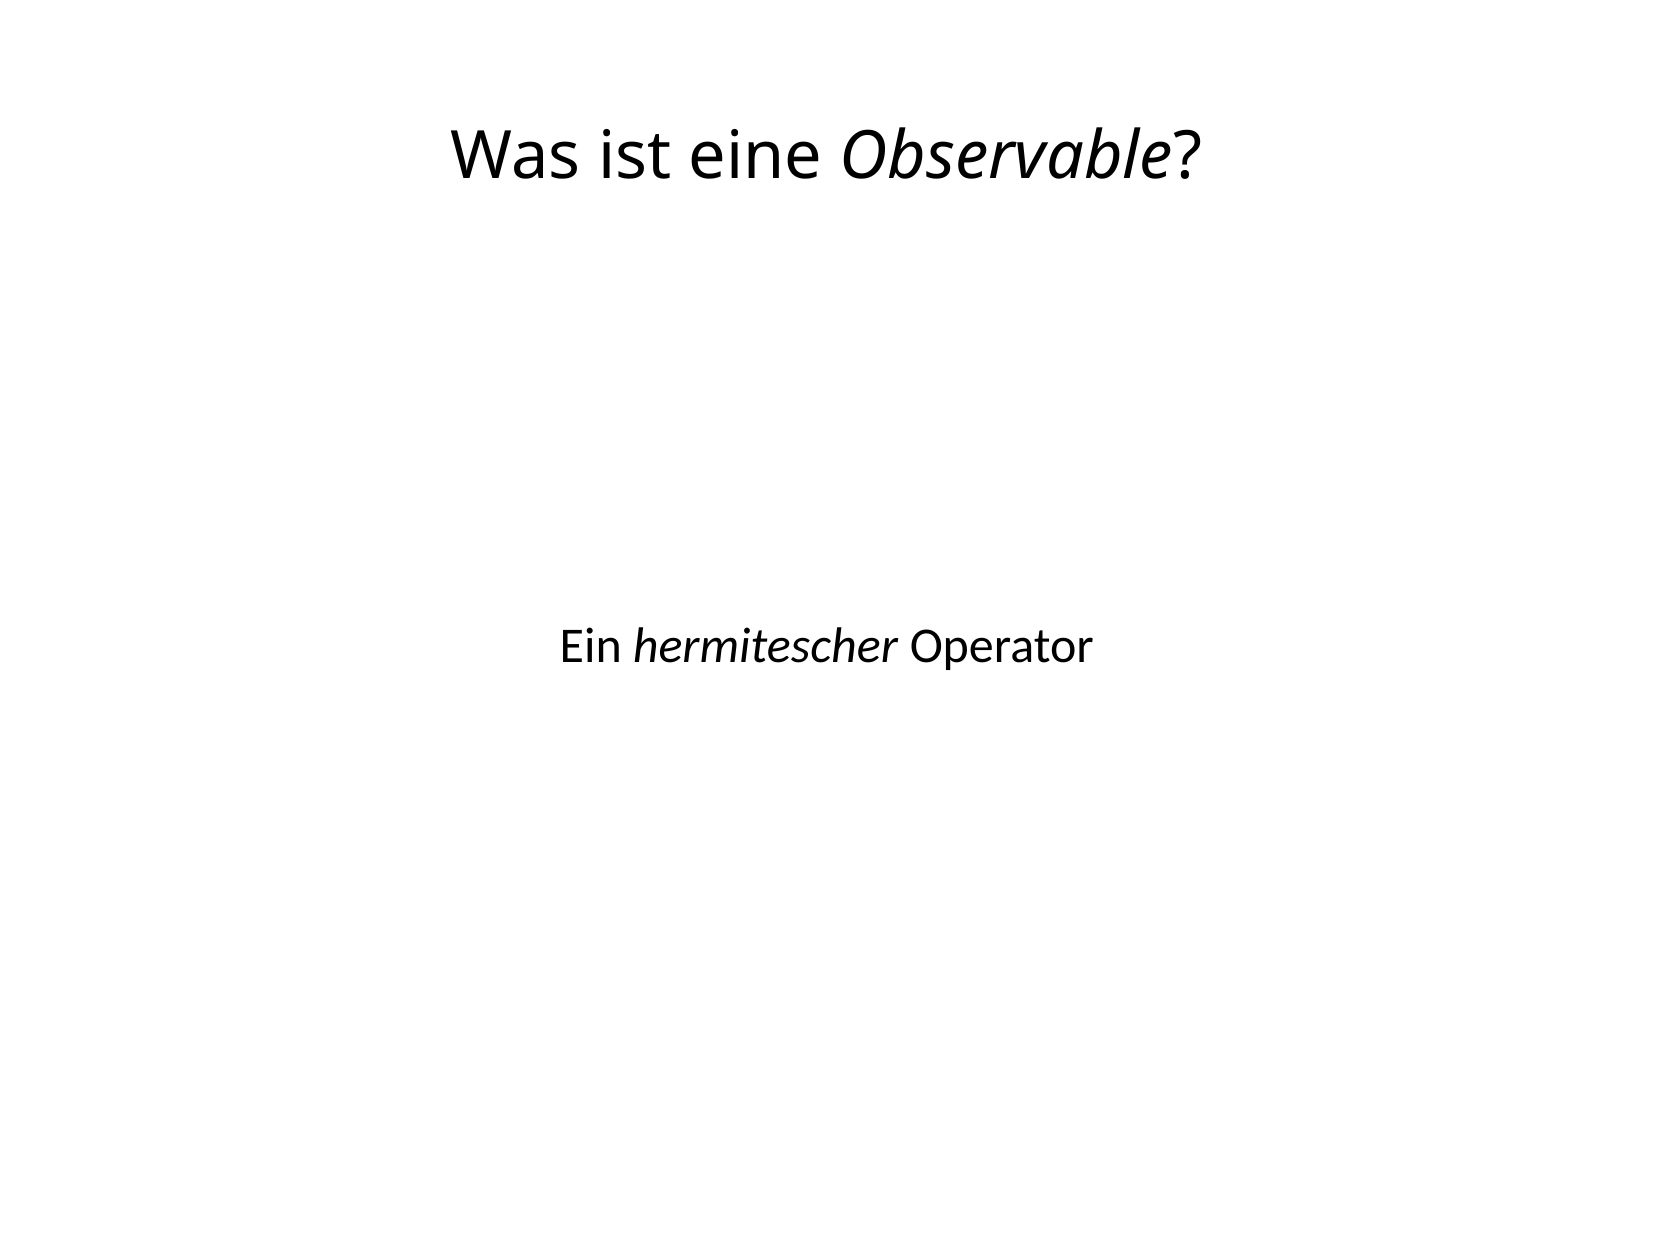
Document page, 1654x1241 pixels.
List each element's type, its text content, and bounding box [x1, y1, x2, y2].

subtitle Ein hermitescher Operator [82, 290, 1571, 1010]
title Was ist eine Observable? [82, 49, 1571, 257]
